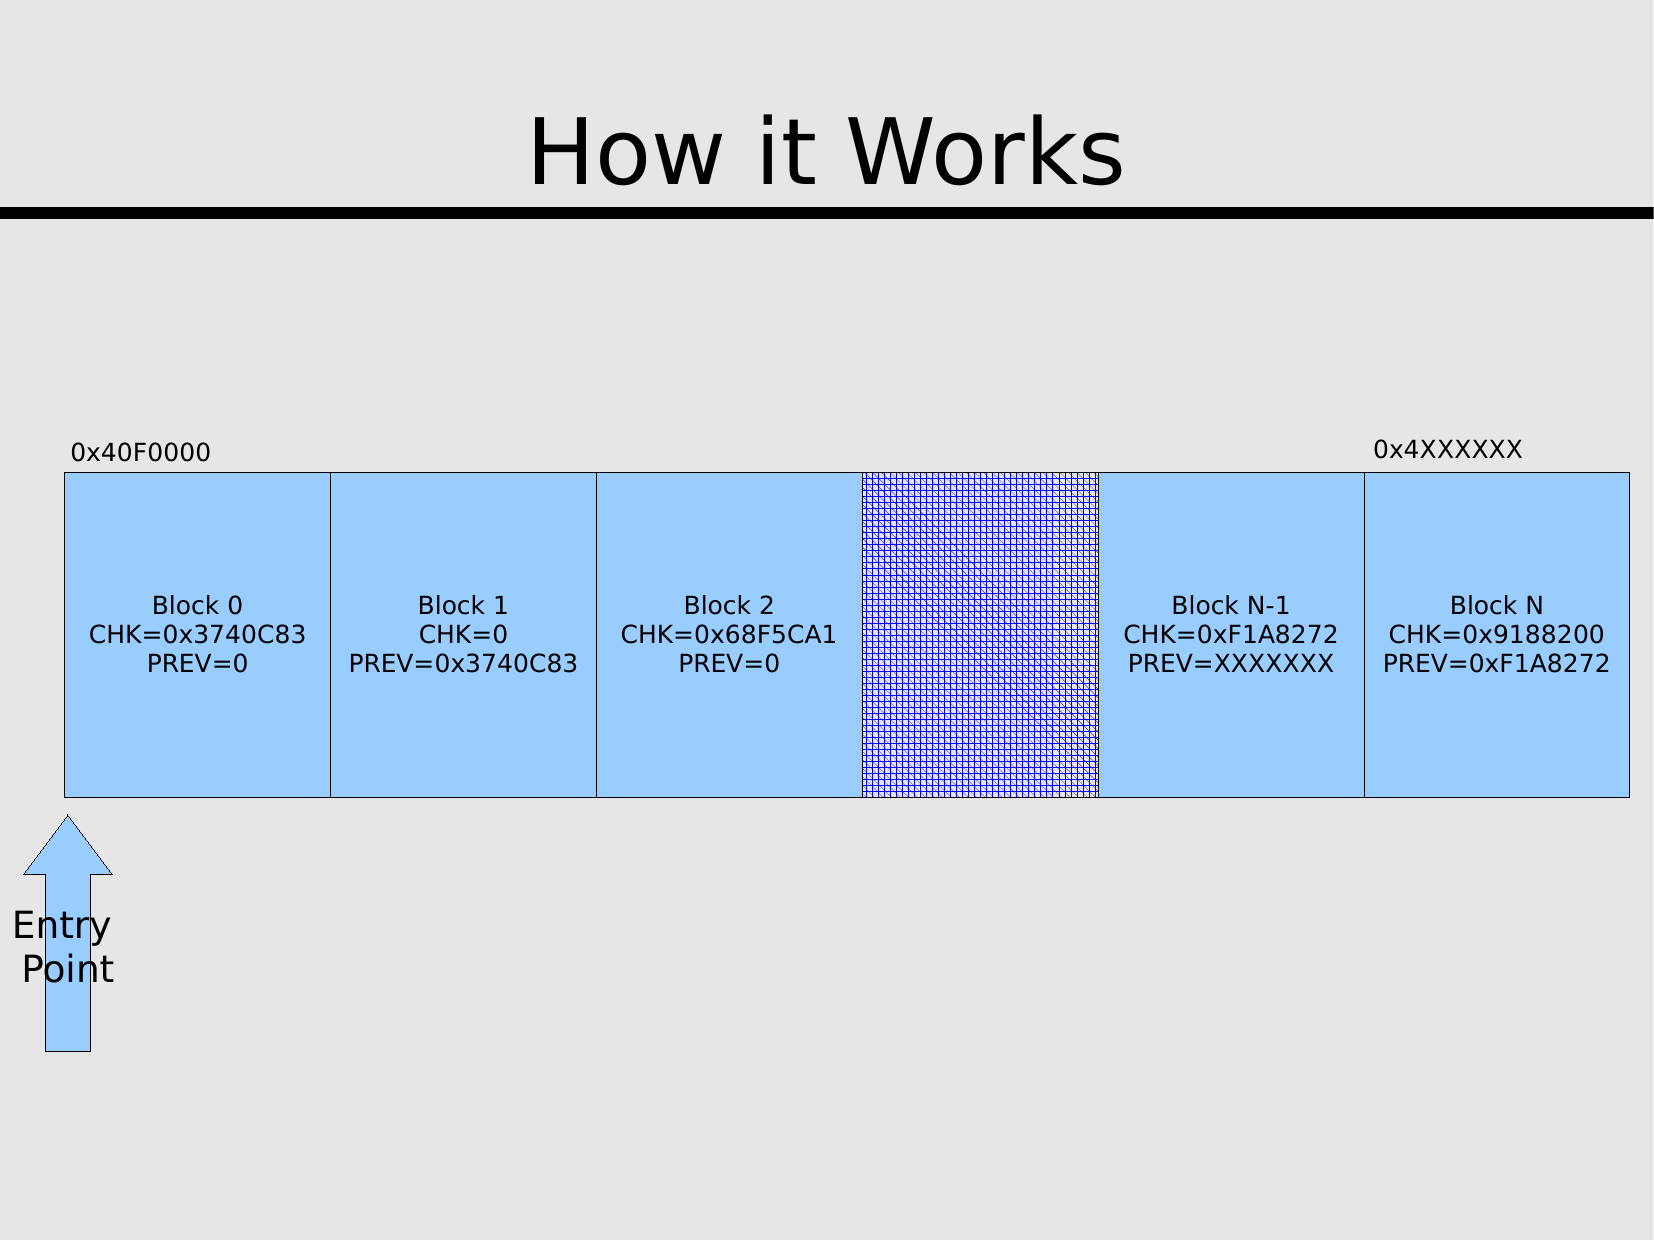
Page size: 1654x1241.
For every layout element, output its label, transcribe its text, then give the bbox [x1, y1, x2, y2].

text_box Block N CHK=0x9188200 PREV=0xF1A8272 [1365, 472, 1630, 798]
text_box Entry Point [23, 814, 113, 1052]
title How it Works [82, 56, 1571, 250]
text_box Block 0 CHK=0x3740C83 PREV=0 [64, 472, 330, 798]
text_box 0x4XXXXXX [1358, 428, 1539, 473]
text_box Block 1 CHK=0 PREV=0x3740C83 [330, 472, 596, 798]
text_box Block N-1 CHK=0xF1A8272 PREV=XXXXXXX [1098, 472, 1365, 798]
text_box Block 2 CHK=0x68F5CA1 PREV=0 [596, 472, 863, 798]
text_box [863, 472, 1098, 798]
text_box 0x40F0000 [55, 431, 227, 476]
